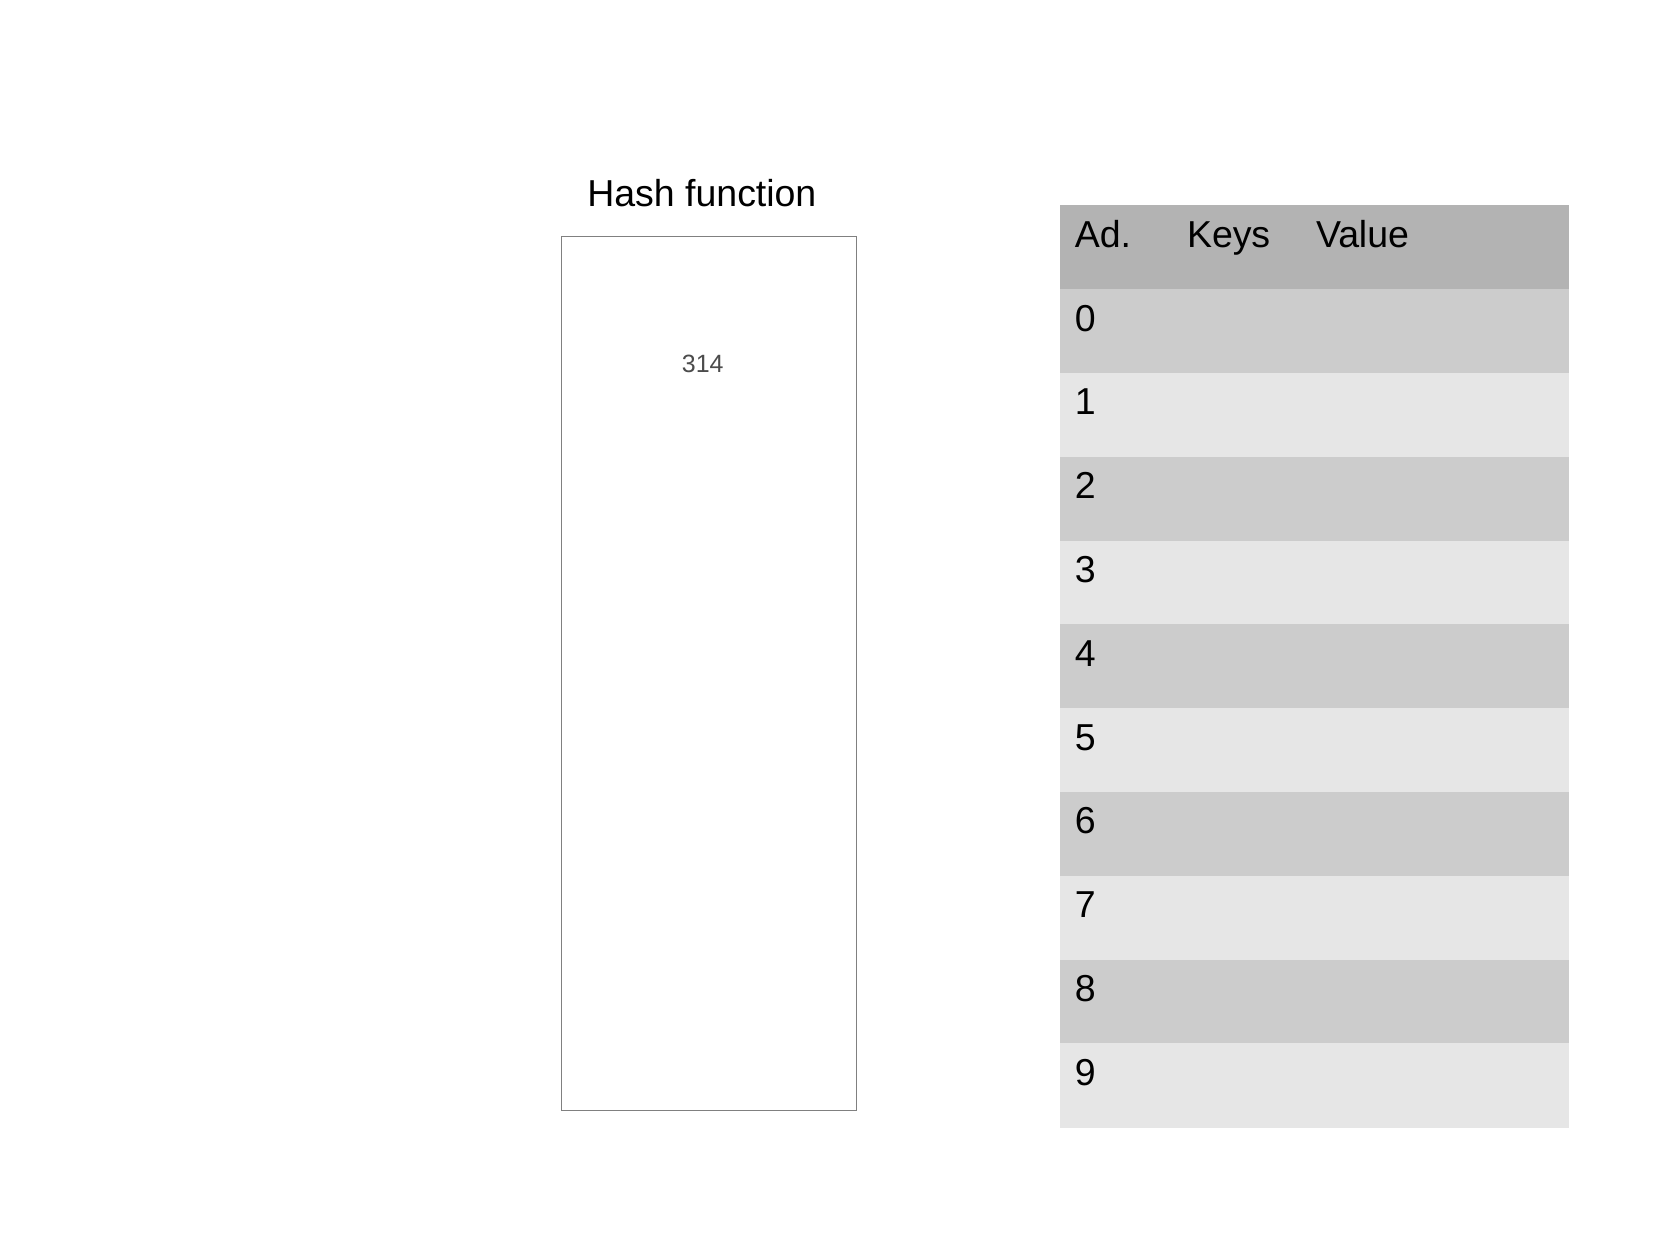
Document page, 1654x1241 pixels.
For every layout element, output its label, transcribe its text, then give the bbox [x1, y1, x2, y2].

table_header Value [1301, 205, 1569, 289]
table_cell 8 [1060, 960, 1172, 1043]
table_cell 2 [1060, 457, 1172, 541]
table_cell [1172, 876, 1301, 960]
table_cell [1301, 708, 1569, 792]
table_cell [1301, 1043, 1569, 1128]
table_cell [1172, 960, 1301, 1043]
table_cell [1301, 876, 1569, 960]
table_cell [1172, 289, 1301, 373]
table_cell [1301, 624, 1569, 708]
text_box [561, 236, 857, 1111]
table_cell 0 [1060, 289, 1172, 373]
table_header Keys [1172, 205, 1301, 289]
table_cell [1172, 1043, 1301, 1128]
table_cell [1301, 457, 1569, 541]
text_box Hash function [572, 165, 845, 223]
table_cell [1172, 624, 1301, 708]
table_cell [1172, 792, 1301, 876]
table_cell [1301, 960, 1569, 1043]
table_cell 7 [1060, 876, 1172, 960]
table_cell [1301, 541, 1569, 624]
table_header Ad. [1060, 205, 1172, 289]
table_cell 9 [1060, 1043, 1172, 1128]
table_cell [1172, 541, 1301, 624]
table_cell 1 [1060, 373, 1172, 457]
table_cell 4 [1060, 624, 1172, 708]
table_cell [1301, 373, 1569, 457]
table_cell [1172, 708, 1301, 792]
table_cell 3 [1060, 541, 1172, 624]
table_cell [1301, 792, 1569, 876]
text_box 314 [667, 342, 756, 386]
table_cell [1301, 289, 1569, 373]
table_cell [1172, 373, 1301, 457]
table_cell 5 [1060, 708, 1172, 792]
table_cell 6 [1060, 792, 1172, 876]
table_cell [1172, 457, 1301, 541]
